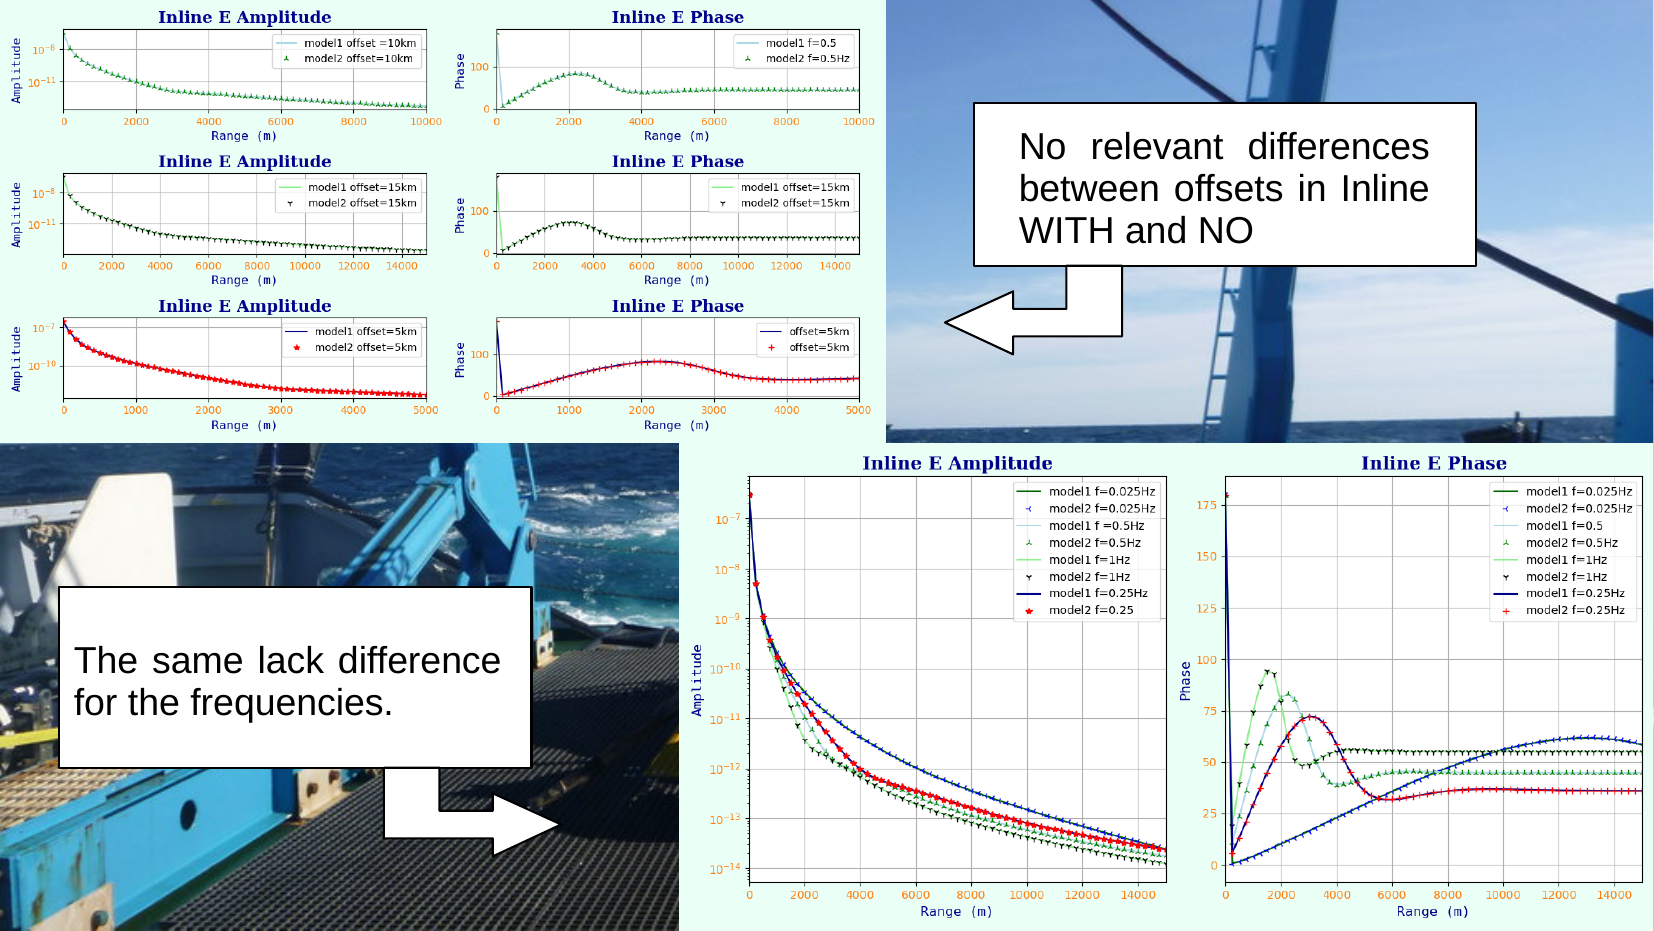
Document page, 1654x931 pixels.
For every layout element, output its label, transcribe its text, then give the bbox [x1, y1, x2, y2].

text_box The same lack difference for the frequencies. [59, 590, 532, 768]
text_box [383, 767, 562, 857]
picture [0, 0, 1654, 931]
text_box [974, 102, 1477, 266]
text_box No relevant differences between offsets in Inline WITH and NO [1003, 118, 1536, 301]
text_box [944, 265, 1123, 355]
